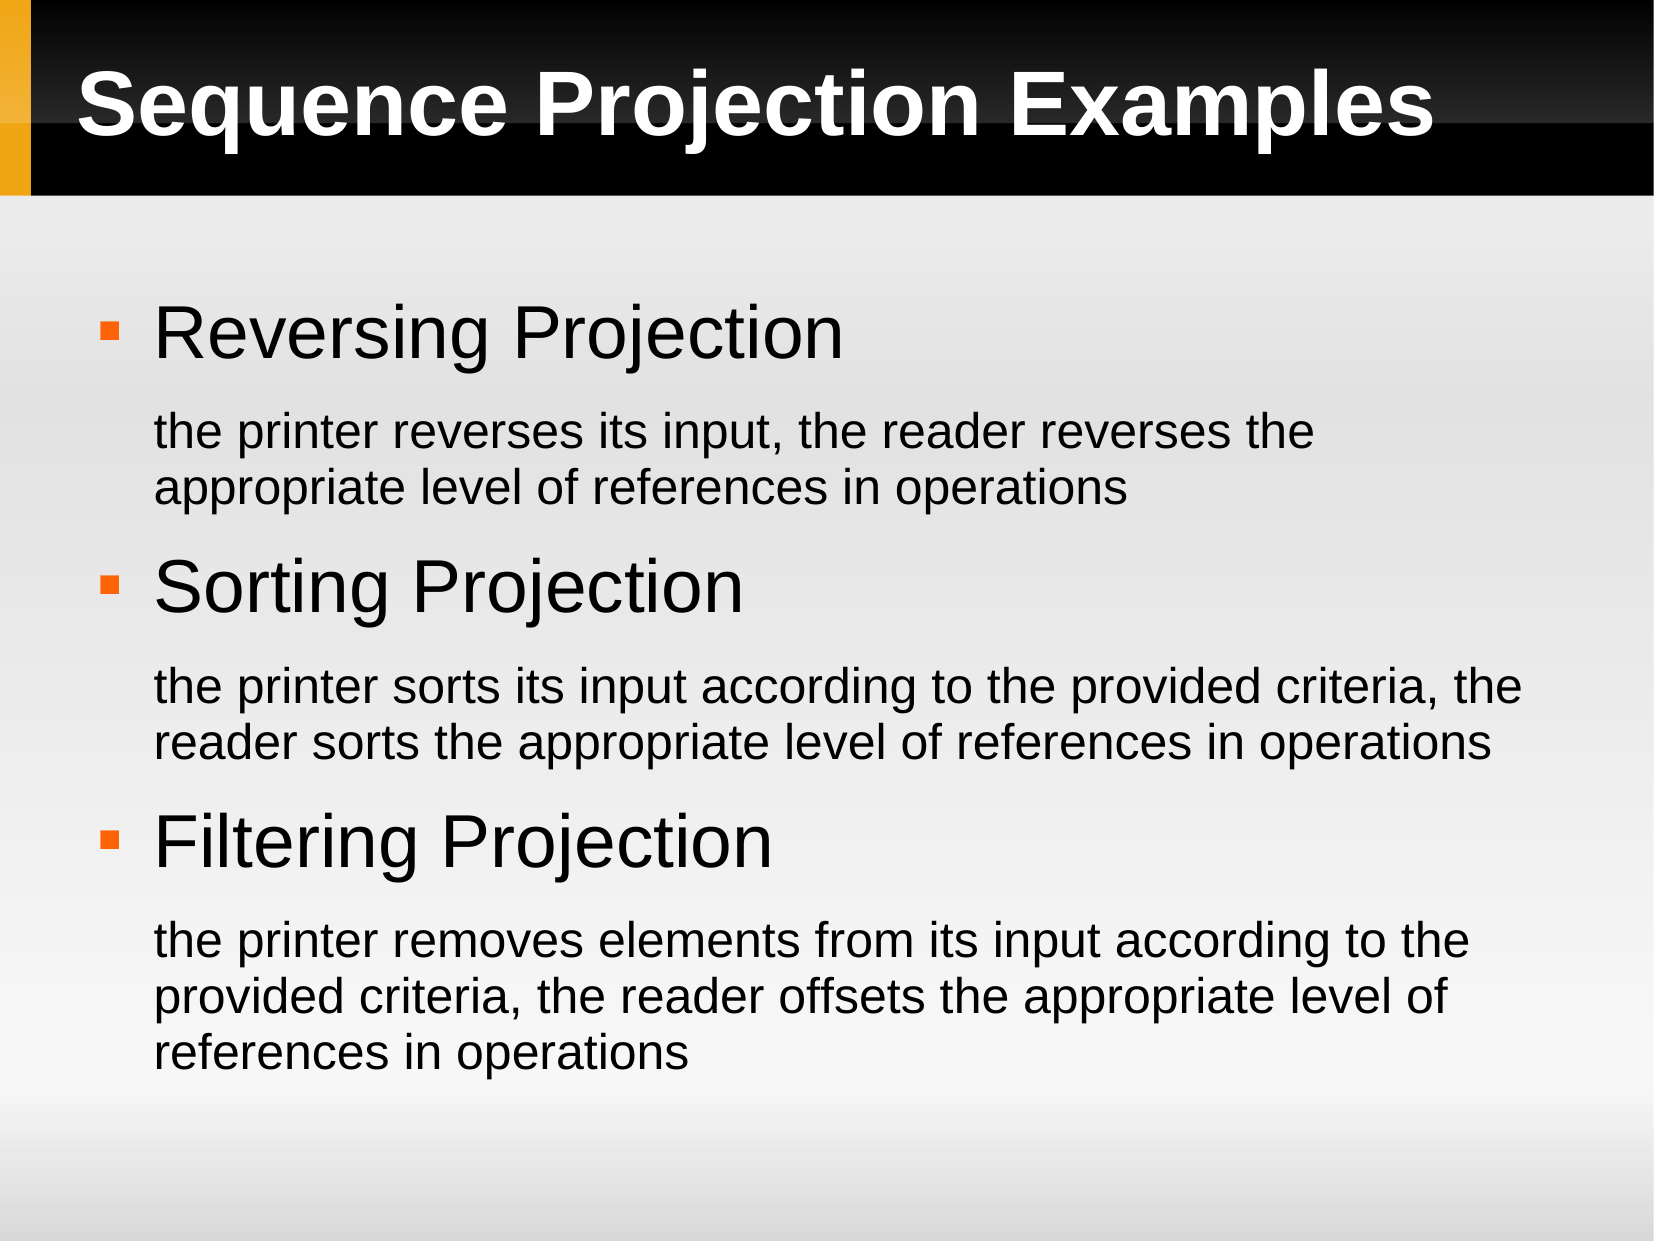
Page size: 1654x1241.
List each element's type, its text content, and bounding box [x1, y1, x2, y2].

picture [0, 0, 1654, 1241]
list Reversing Projection the printer reverses its input, the reader reverses the appropriate level of references in operations Sorting Projection the printer sorts its input according to the provided criteria, the reader sorts the appropriate level of references in operations Filtering Projection the printer removes elements from its input according to the provided criteria, the reader offsets the appropriate level of references in operations [82, 290, 1571, 1094]
title Sequence Projection Examples [76, 0, 1565, 208]
